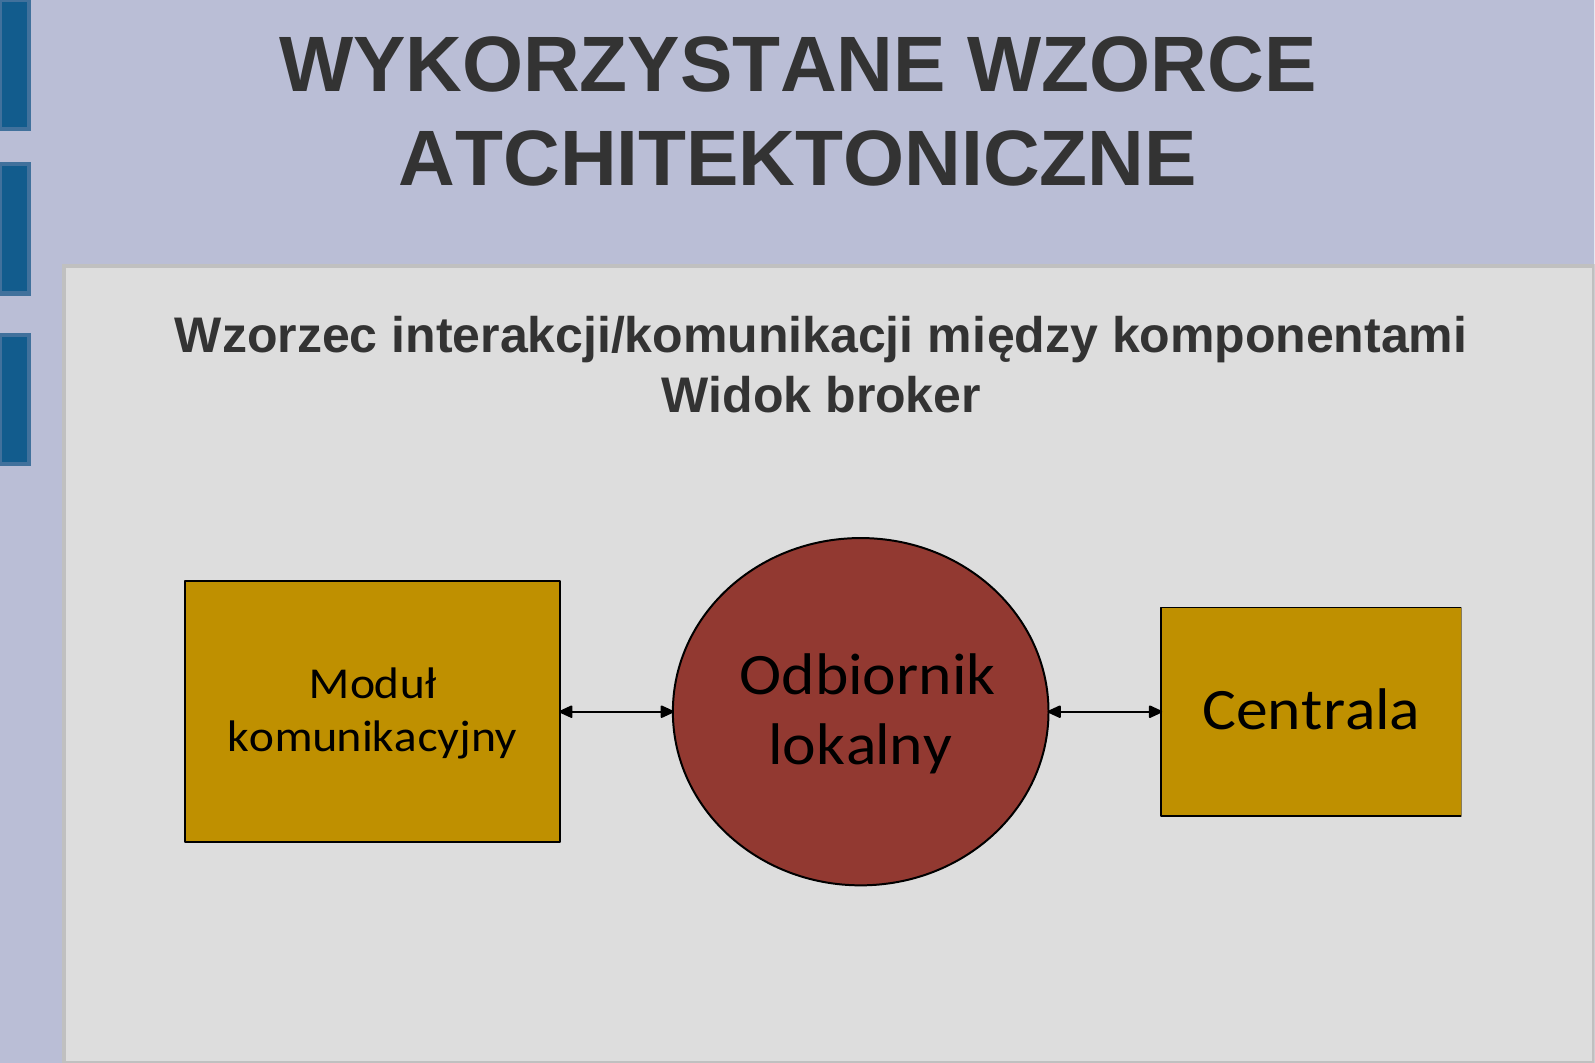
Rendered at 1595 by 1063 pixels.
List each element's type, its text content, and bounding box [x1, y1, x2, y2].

title WYKORZYSTANE WZORCE ATCHITEKTONICZNE [117, 13, 1479, 191]
chart [181, 534, 1462, 887]
text_box Wzorzec interakcji/komunikacji między komponentami Widok broker [140, 265, 1503, 460]
